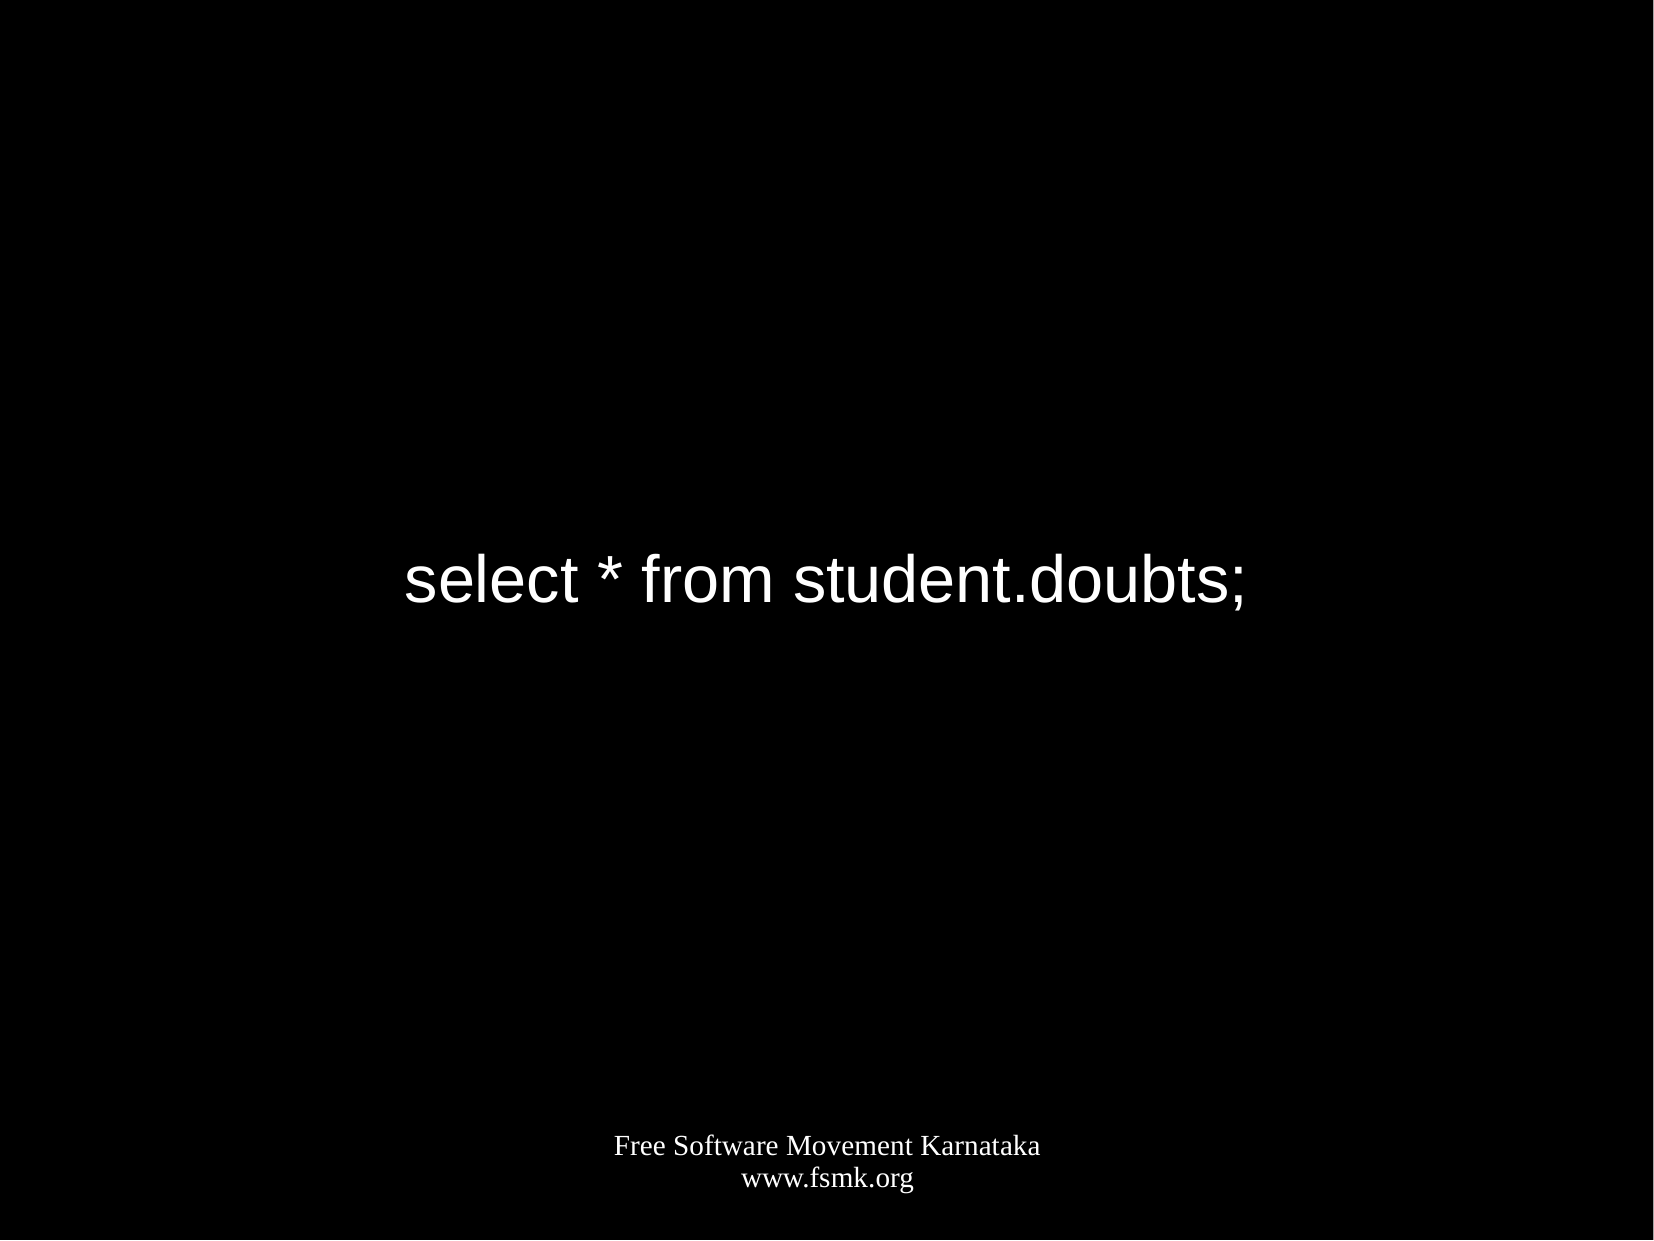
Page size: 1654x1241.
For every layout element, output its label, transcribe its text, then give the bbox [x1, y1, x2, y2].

subtitle select * from student.doubts; [82, 49, 1571, 1109]
